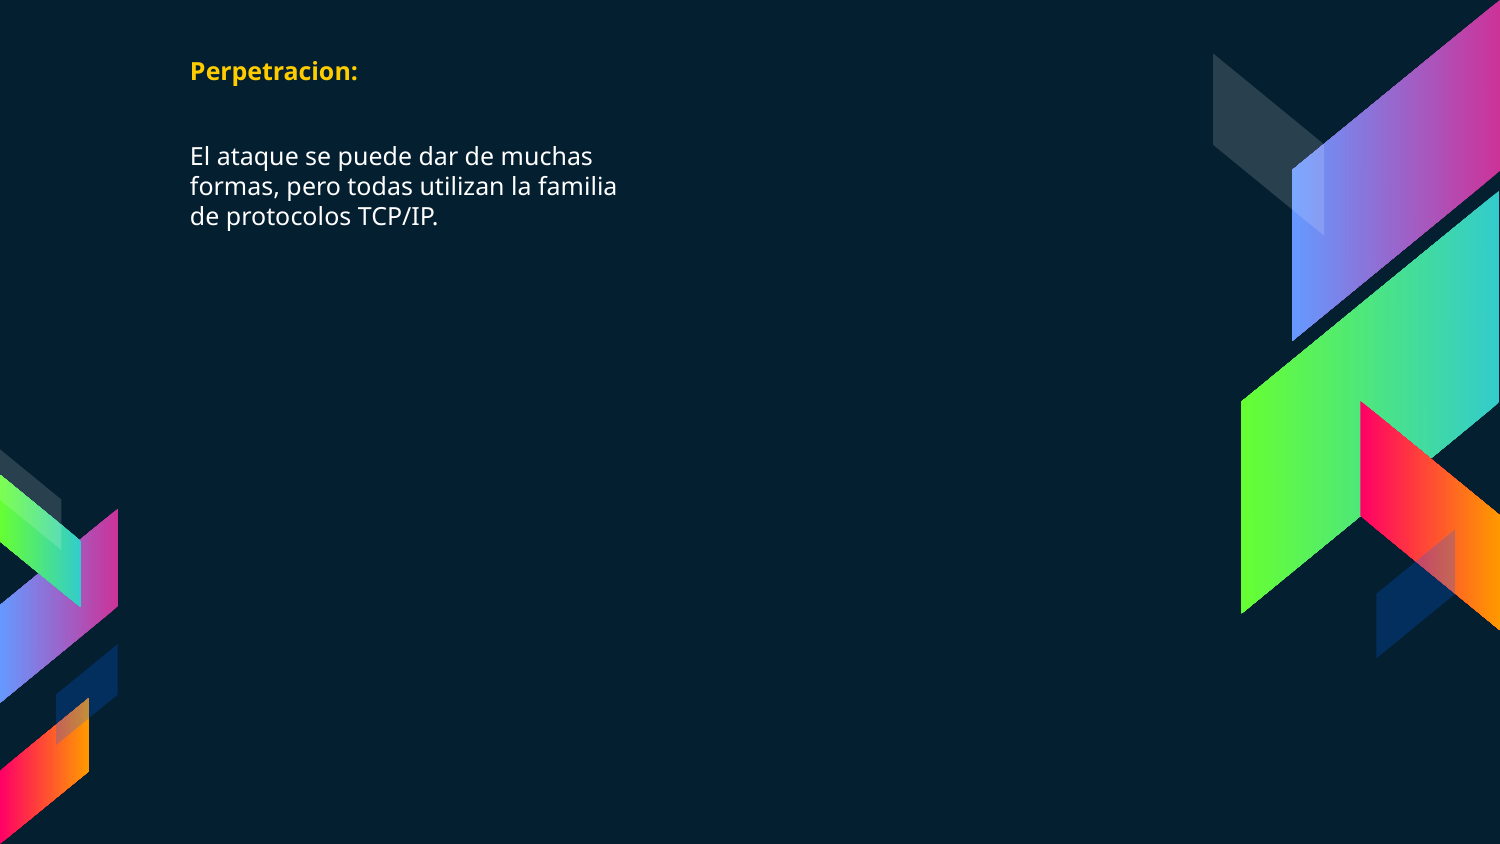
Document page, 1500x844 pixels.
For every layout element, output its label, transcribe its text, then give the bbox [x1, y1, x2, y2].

list Perpetracion: El ataque se puede dar de muchas formas, pero todas utilizan la familia de protocolos TCP/IP. [175, 40, 655, 512]
